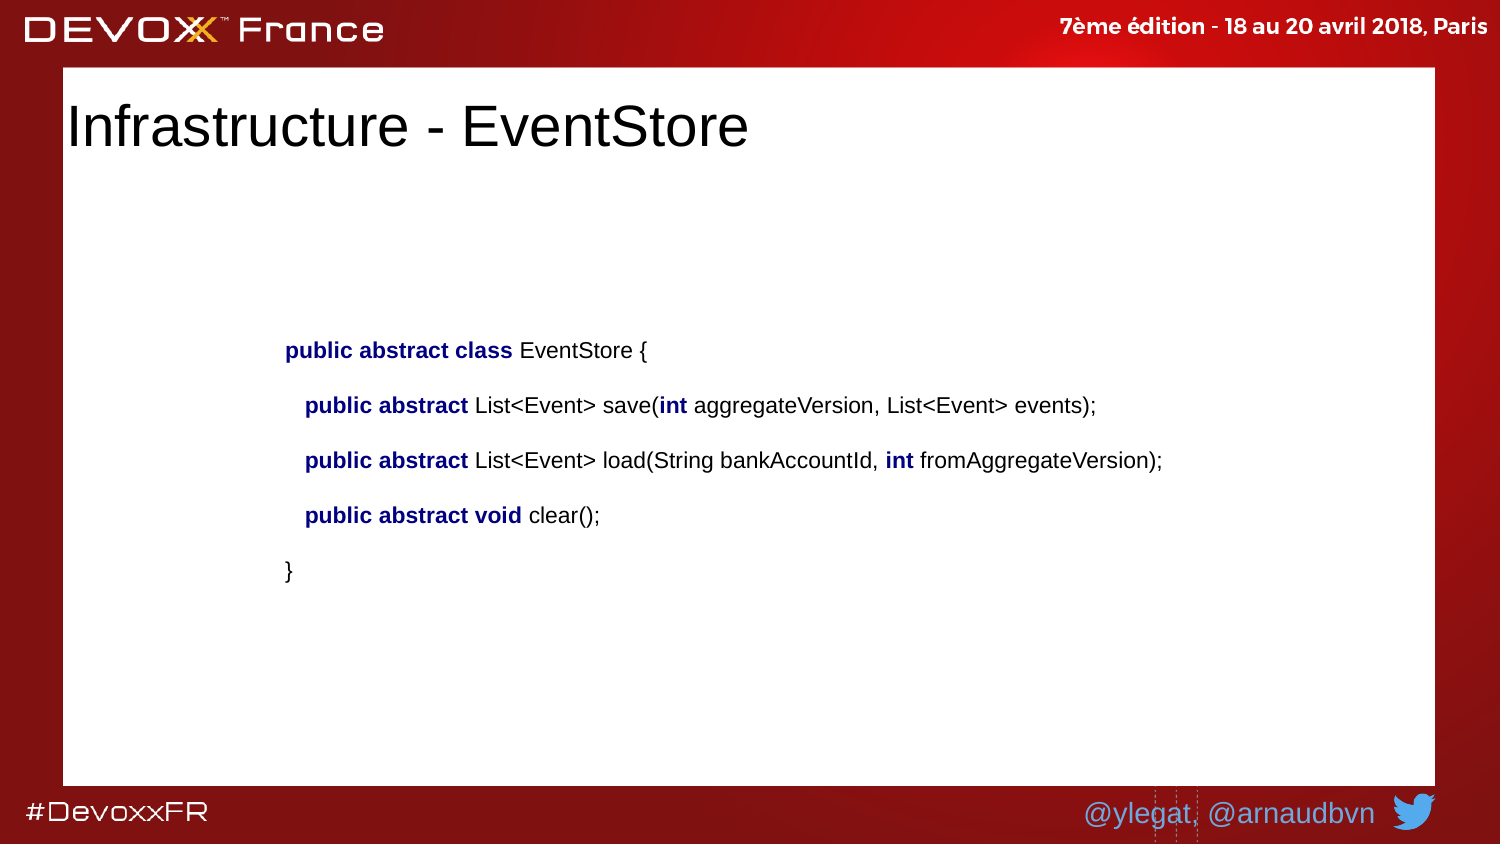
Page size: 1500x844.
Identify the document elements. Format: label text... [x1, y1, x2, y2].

picture [0, 0, 1500, 844]
text_box @ylegat, @arnaudbvn [1068, 779, 1399, 844]
text_box public abstract class EventStore { public abstract List<Event> save(int aggregateVersion, List<Event> events); public abstract List<Event> load(String bankAccountId, int fromAggregateVersion); public abstract void clear(); } [270, 283, 1230, 635]
title Infrastructure - EventStore [51, 72, 1449, 167]
